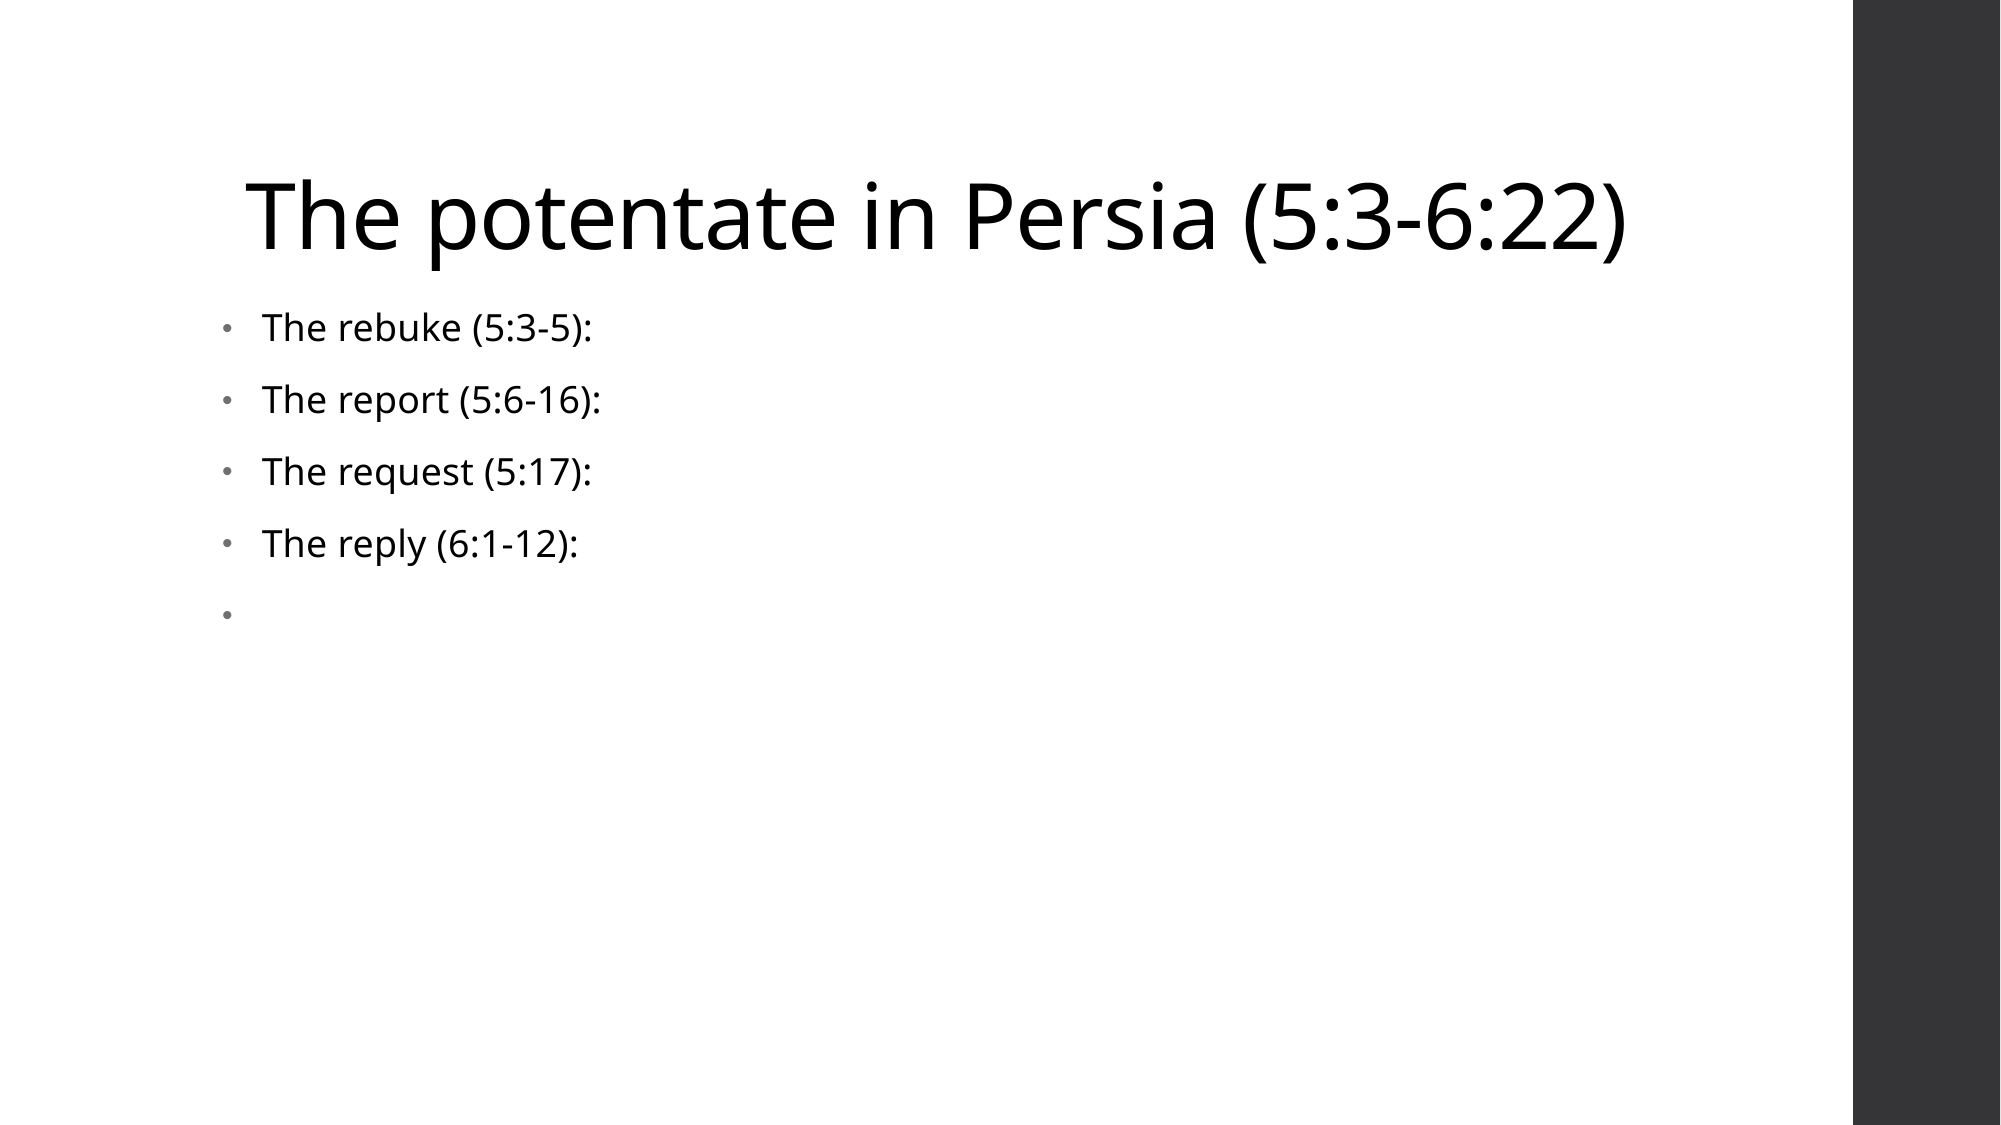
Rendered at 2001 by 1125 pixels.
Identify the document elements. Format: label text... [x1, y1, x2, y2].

list The rebuke (5:3-5): The report (5:6-16): The request (5:17): The reply (6:1-12): [206, 299, 1617, 1014]
title The potentate in Persia (5:3-6:22) [206, 60, 1797, 278]
